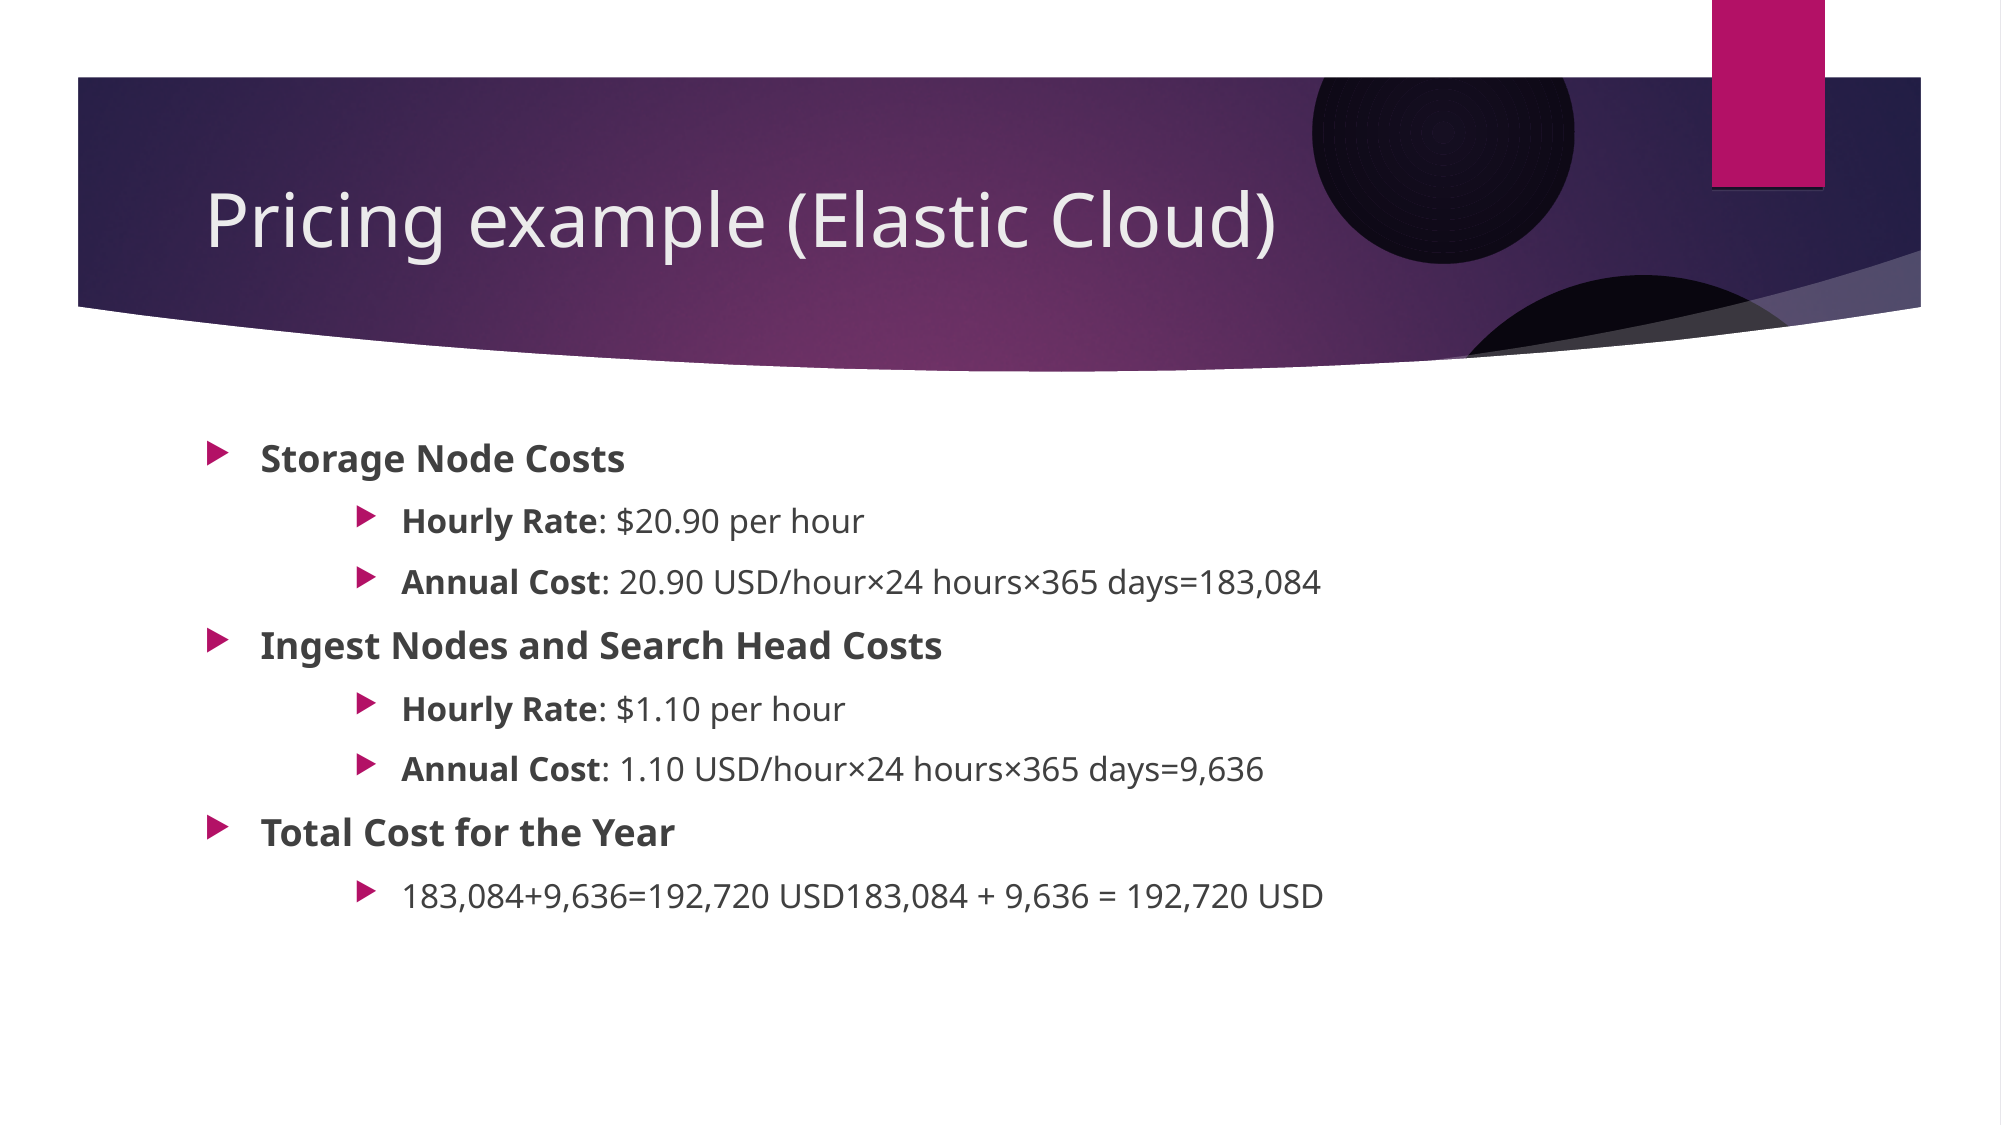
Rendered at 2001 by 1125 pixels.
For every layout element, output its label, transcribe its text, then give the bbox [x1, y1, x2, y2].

title Pricing example (Elastic Cloud) [189, 159, 1627, 276]
list Storage Node Costs Hourly Rate: $20.90 per hour Annual Cost: 20.90 USD/hour×24 hours×365 days=183,084 Ingest Nodes and Search Head Costs Hourly Rate: $1.10 per hour Annual Cost: 1.10 USD/hour×24 hours×365 days=9,636 Total Cost for the Year 183,084+9,636=192,720 USD183,084 + 9,636 = 192,720 USD [189, 427, 1638, 988]
